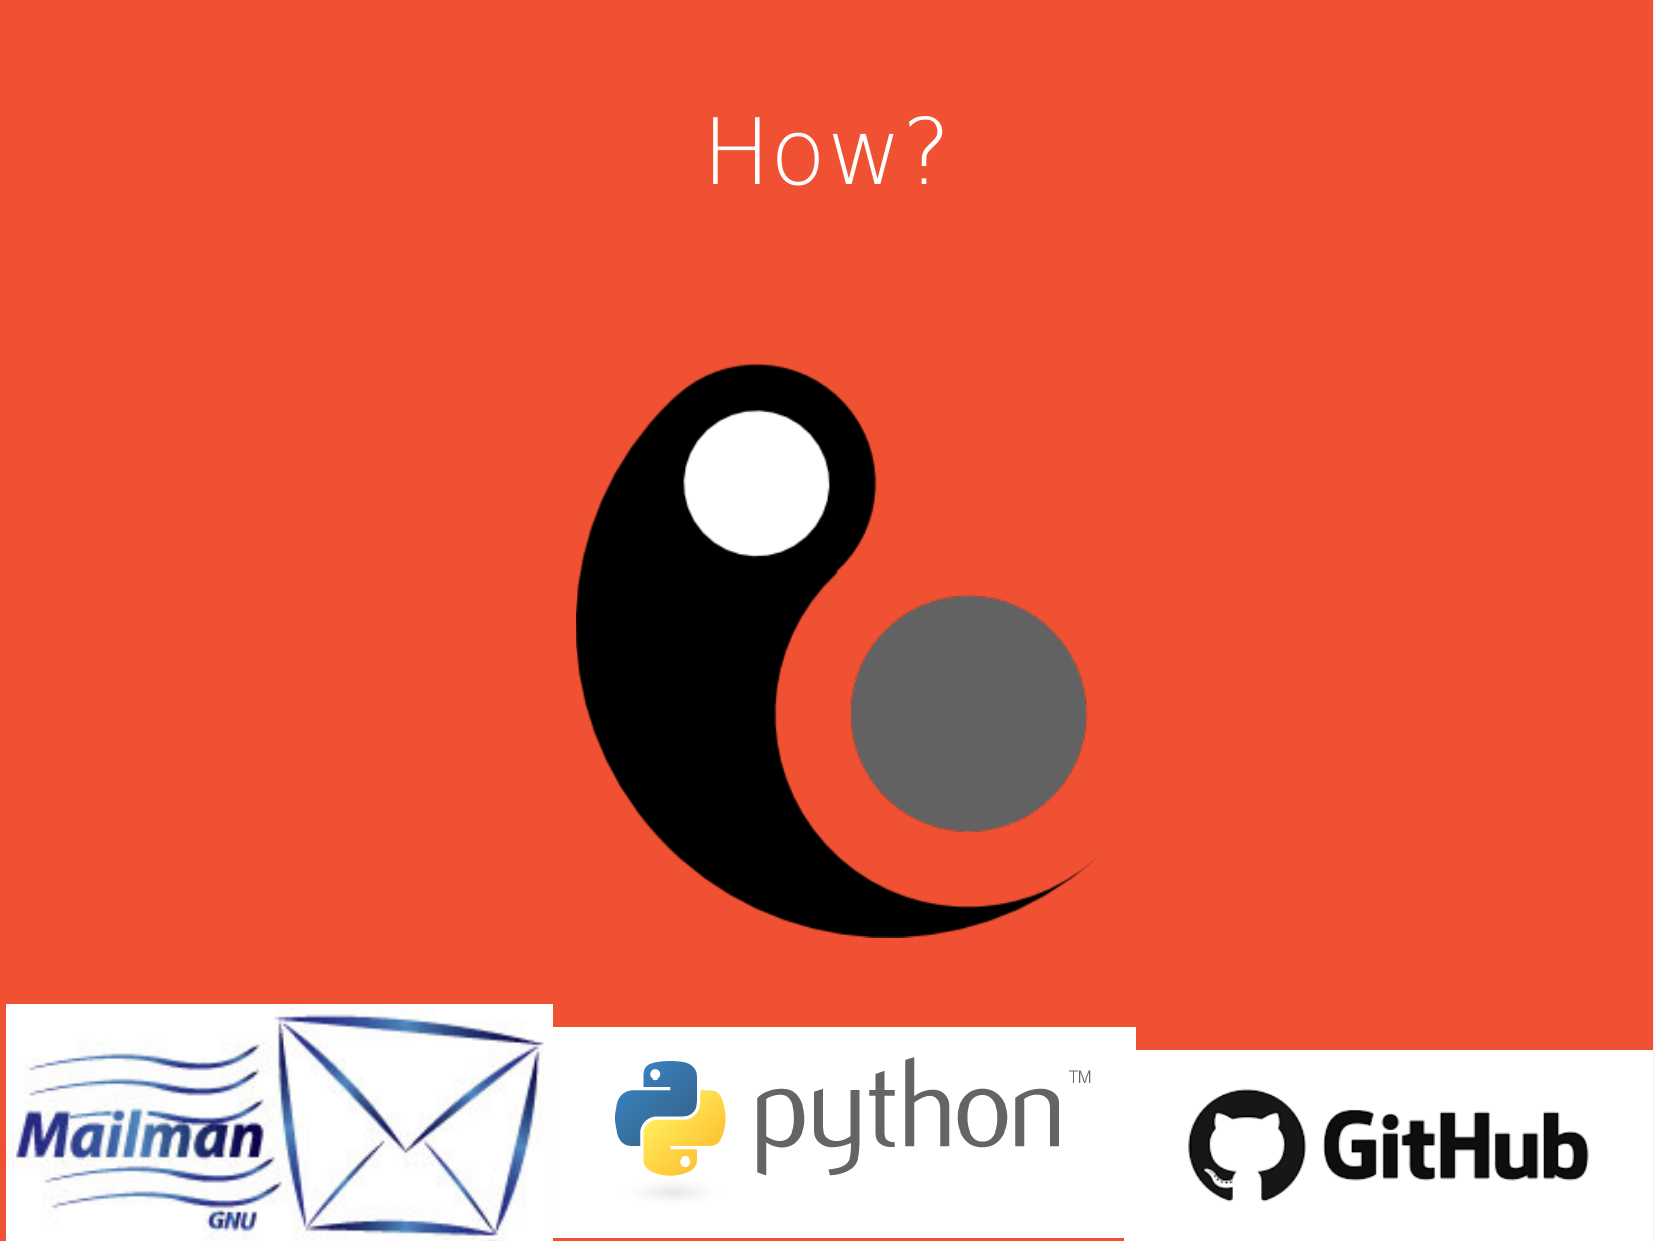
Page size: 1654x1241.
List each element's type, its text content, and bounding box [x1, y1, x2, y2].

picture [0, 0, 1654, 1241]
title How? [82, 49, 1571, 257]
